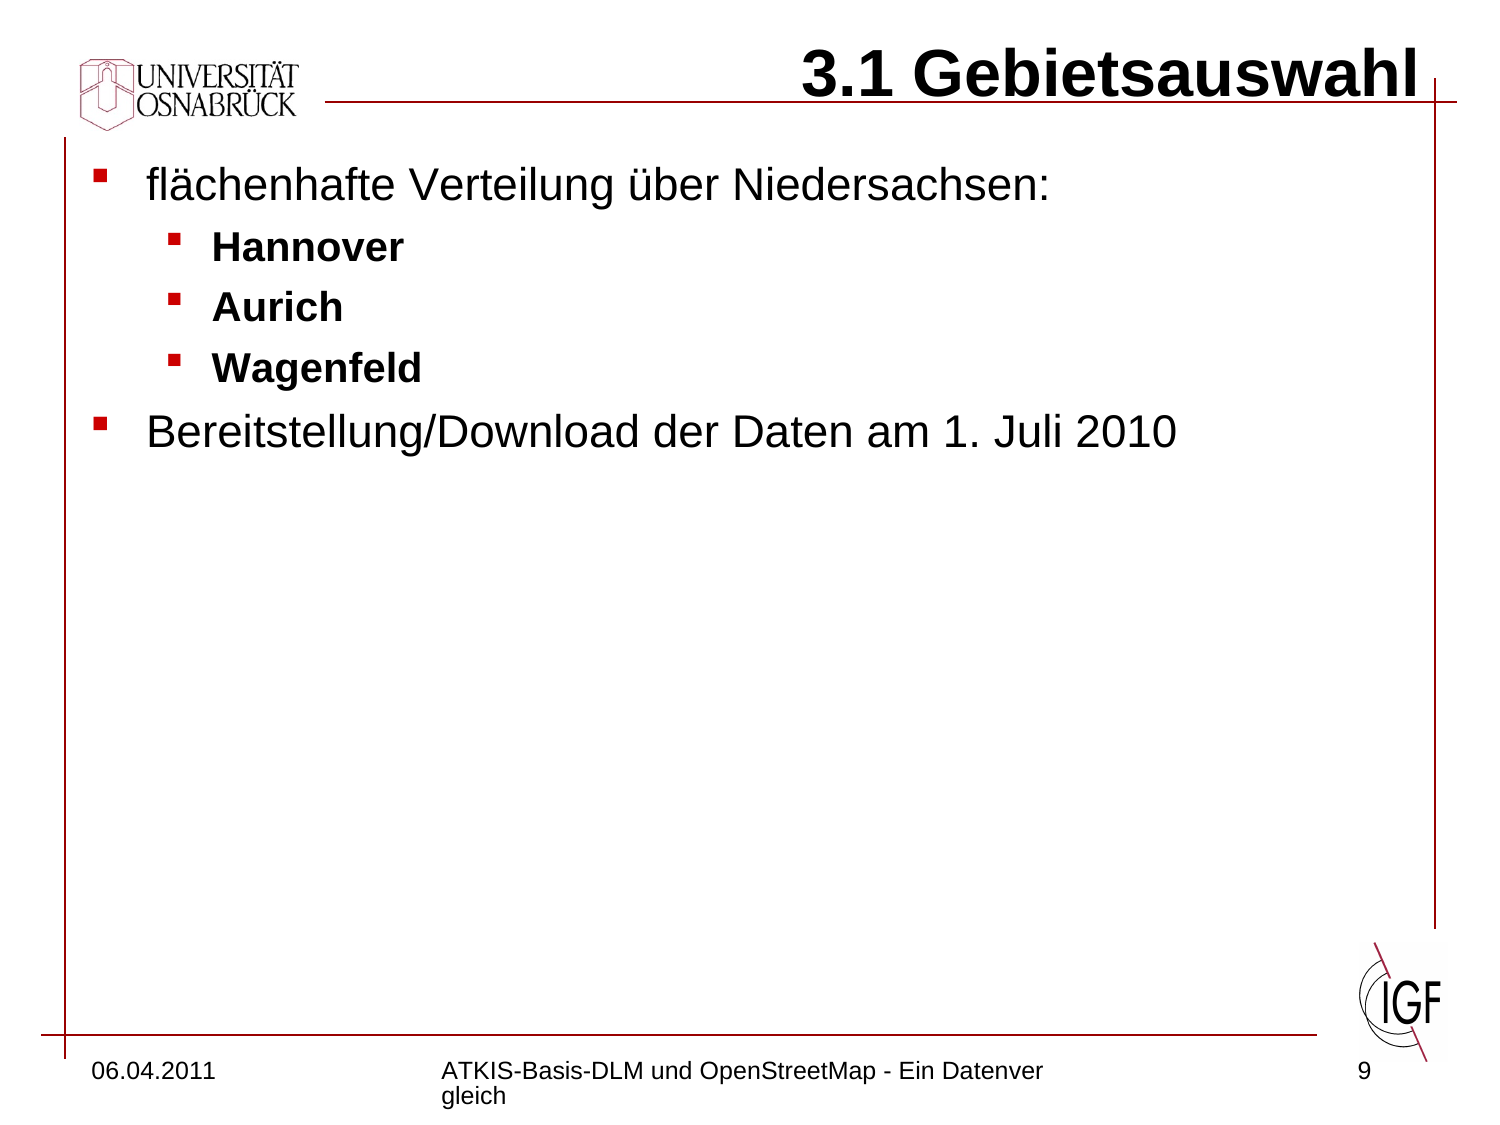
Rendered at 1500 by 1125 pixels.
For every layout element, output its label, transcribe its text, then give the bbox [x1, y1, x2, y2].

picture [79, 59, 299, 131]
title 3.1 Gebietsauswahl [460, 18, 1436, 121]
list flächenhafte Verteilung über Niedersachsen: Hannover Aurich Wagenfeld Bereitstellung/Download der Daten am 1. Juli 2010 [75, 146, 1426, 1019]
picture [1359, 942, 1448, 1062]
